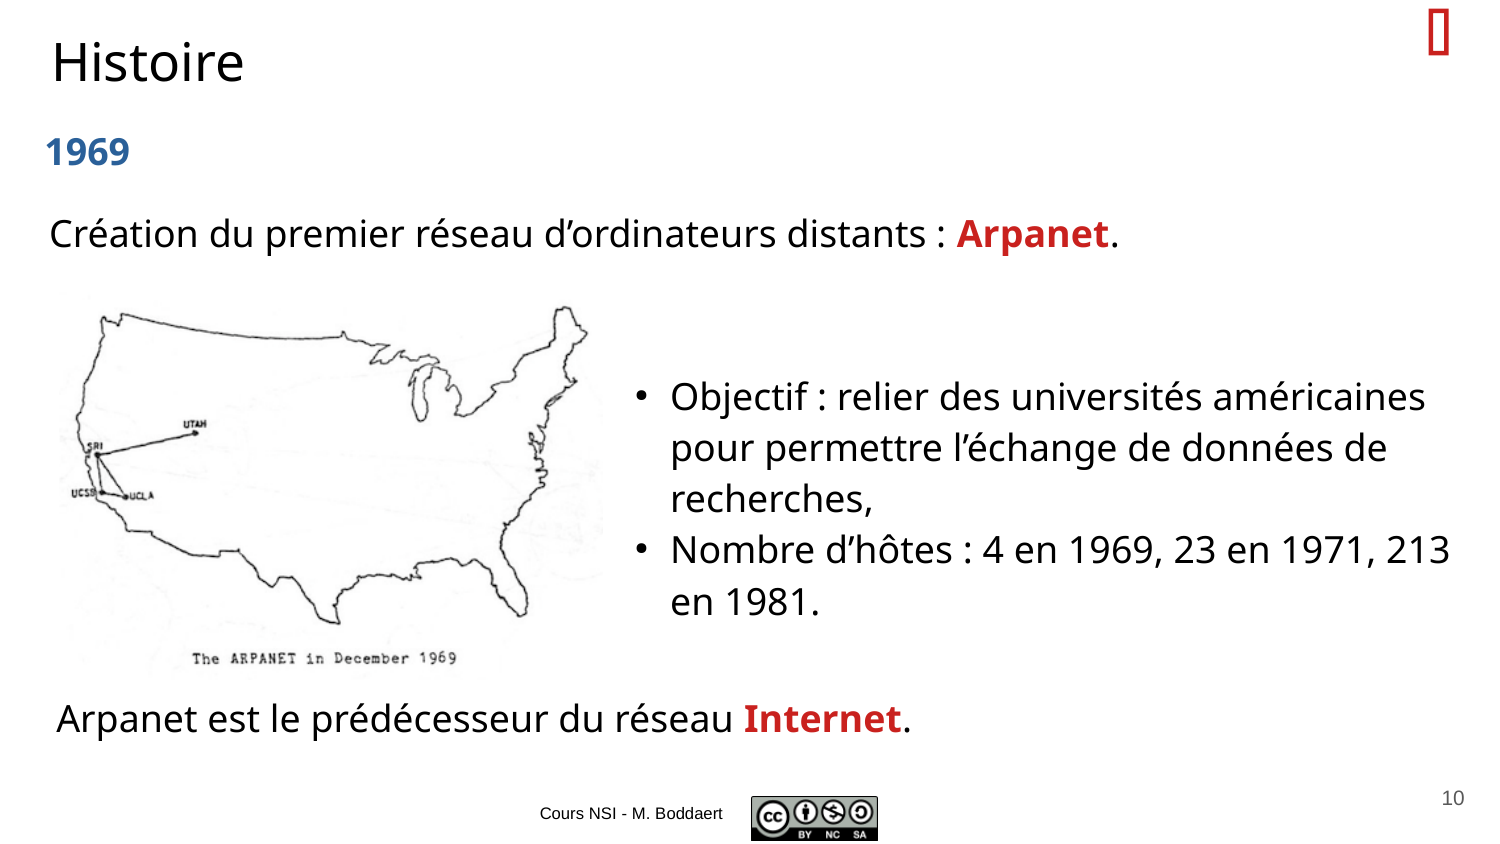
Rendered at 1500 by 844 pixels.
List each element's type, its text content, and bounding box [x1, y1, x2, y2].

text_box  [1412, 0, 1500, 90]
text_box 1969 [29, 120, 1477, 178]
title Histoire [51, 13, 1449, 108]
picture [751, 796, 878, 841]
text_box Création du premier réseau d’ordinateurs distants : Arpanet. [34, 200, 1500, 266]
slide_number <numéro> [1389, 764, 1480, 830]
picture [59, 292, 603, 680]
text_box Objectif : relier des universités américaines pour permettre l’échange de données de recherches, Nombre d’hôtes : 4 en 1969, 23 en 1971, 213 en 1981. [620, 363, 1500, 596]
text_box Arpanet est le prédécesseur du réseau Internet. [41, 685, 1466, 787]
